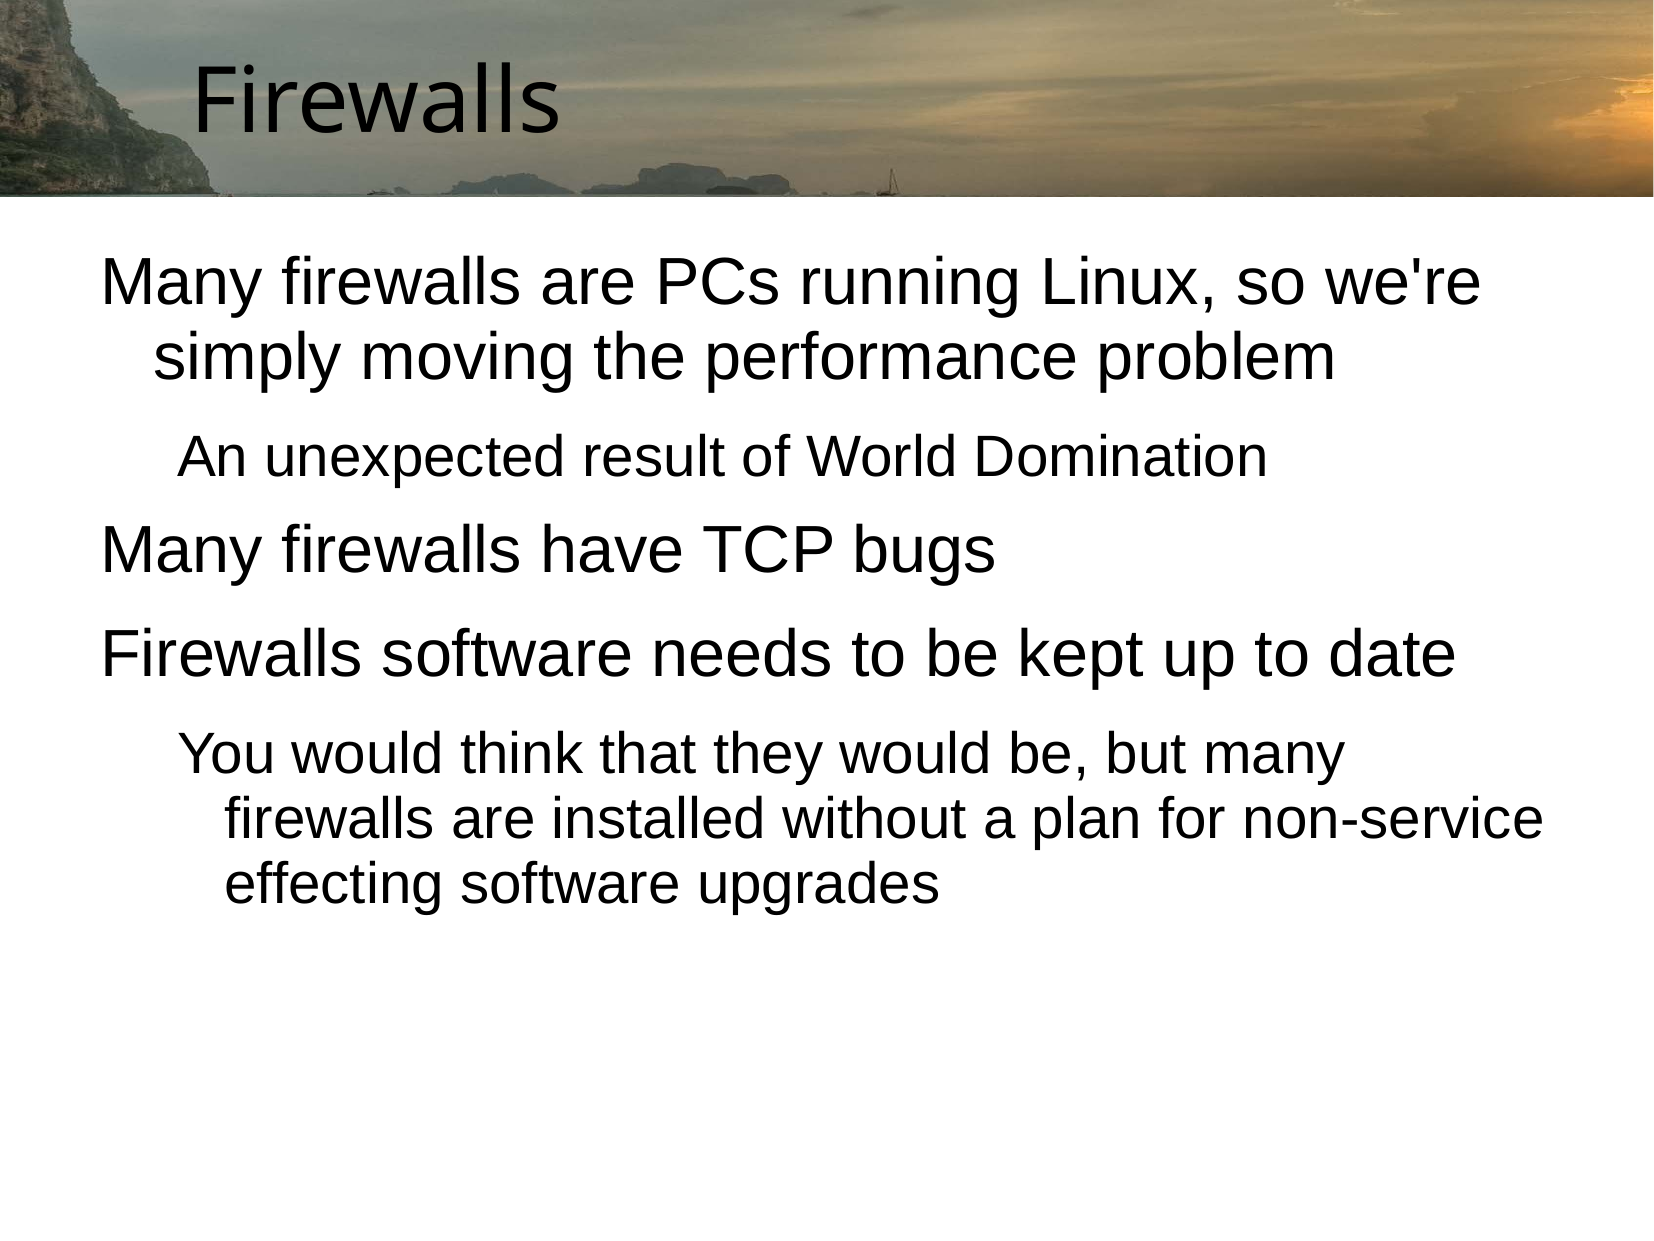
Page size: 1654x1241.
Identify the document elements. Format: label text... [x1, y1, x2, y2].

list Many firewalls are PCs running Linux, so we're simply moving the performance problem An unexpected result of World Domination Many firewalls have TCP bugs Firewalls software needs to be kept up to date You would think that they would be, but many firewalls are installed without a plan for non-service effecting software upgrades [82, 244, 1571, 1225]
picture [0, 0, 1654, 197]
title Firewalls [190, 0, 1571, 194]
